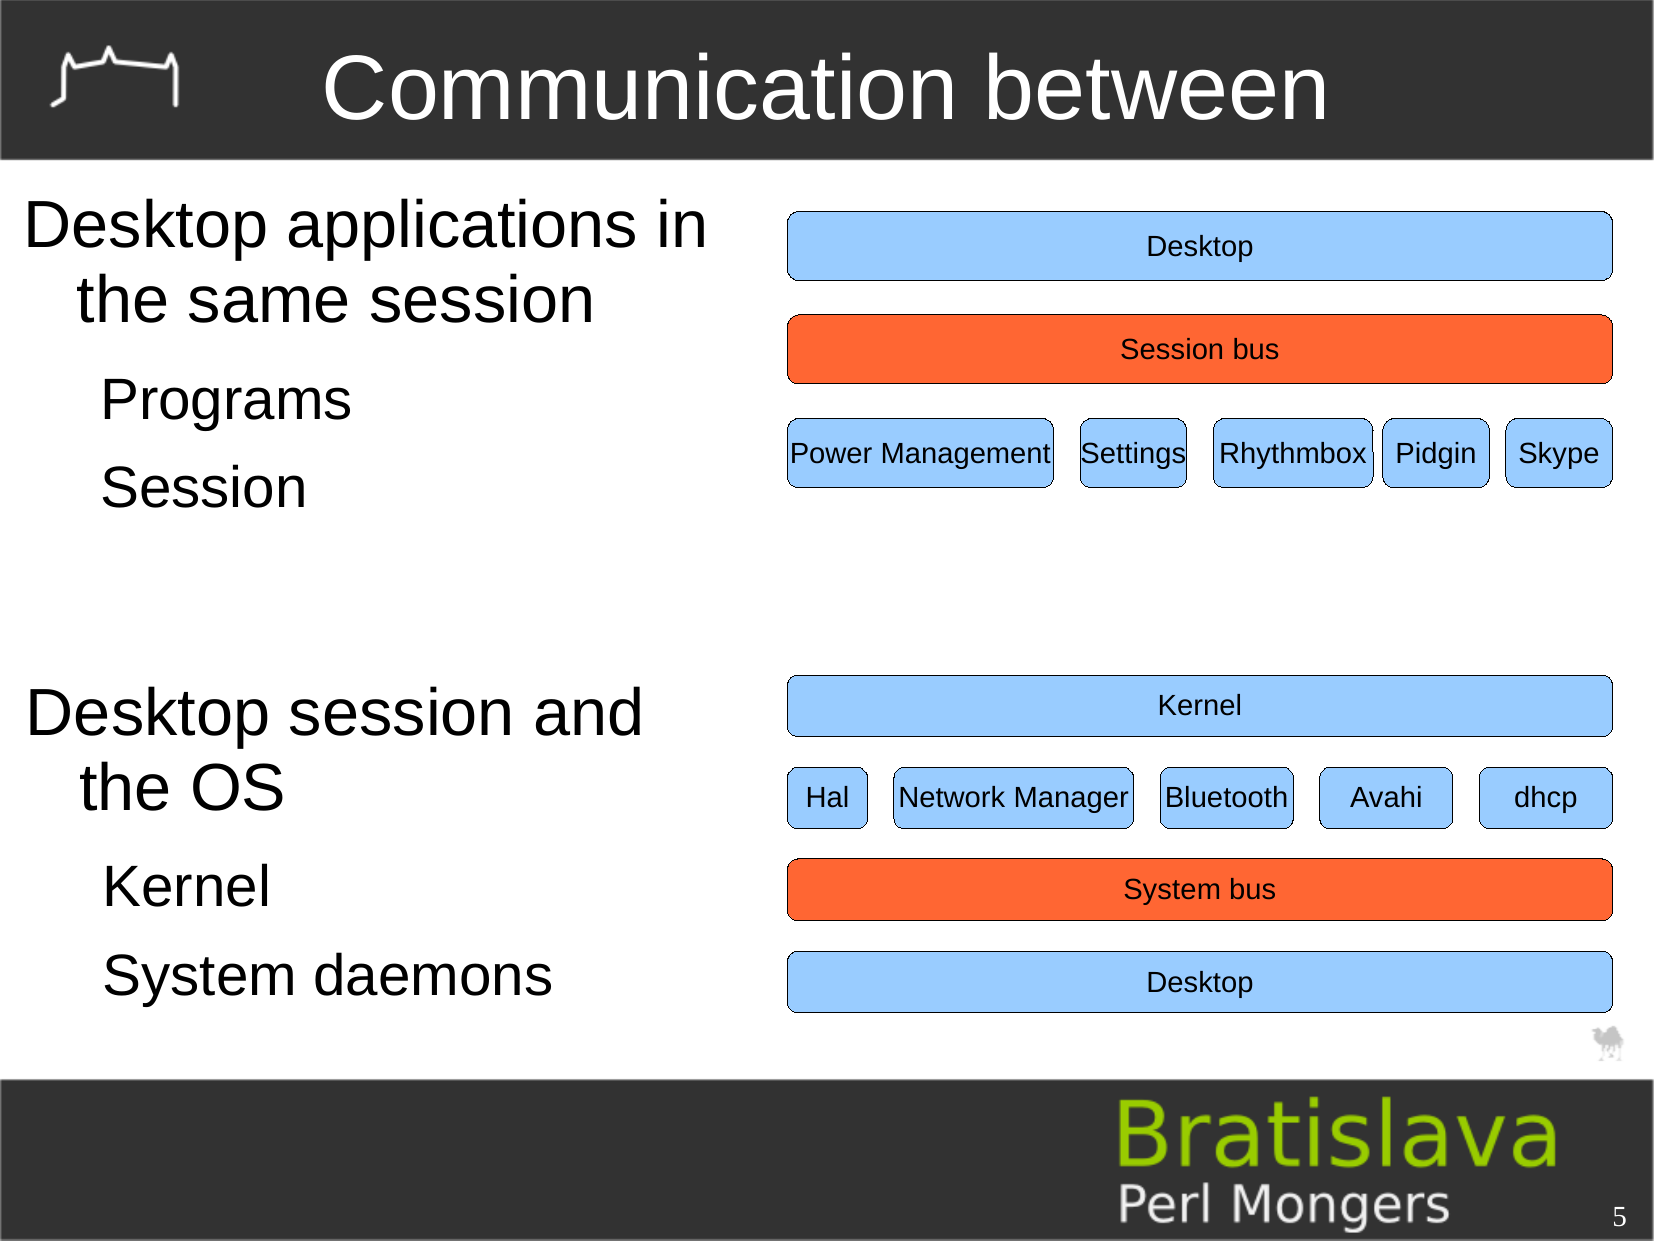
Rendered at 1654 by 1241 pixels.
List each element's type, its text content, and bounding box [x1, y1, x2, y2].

text_box Hal [787, 767, 868, 829]
text_box Network Manager [893, 767, 1134, 829]
text_box Rhythmbox [1213, 418, 1374, 488]
list Desktop applications in the same session Programs Session [5, 187, 735, 526]
text_box System bus [787, 858, 1613, 921]
text_box Session bus [787, 314, 1613, 384]
text_box dhcp [1479, 767, 1613, 829]
text_box Avahi [1319, 767, 1453, 829]
text_box Pidgin [1382, 418, 1490, 488]
picture [0, 0, 1654, 1241]
text_box Desktop [787, 951, 1613, 1013]
title Communication between [76, 36, 1577, 140]
text_box Settings [1080, 418, 1187, 488]
text_box Kernel [787, 675, 1613, 737]
text_box Power Management [787, 418, 1054, 488]
text_box Bluetooth [1160, 767, 1294, 829]
text_box Skype [1505, 418, 1613, 488]
list Desktop session and the OS Kernel System daemons [8, 675, 737, 1013]
text_box Desktop [787, 211, 1613, 281]
